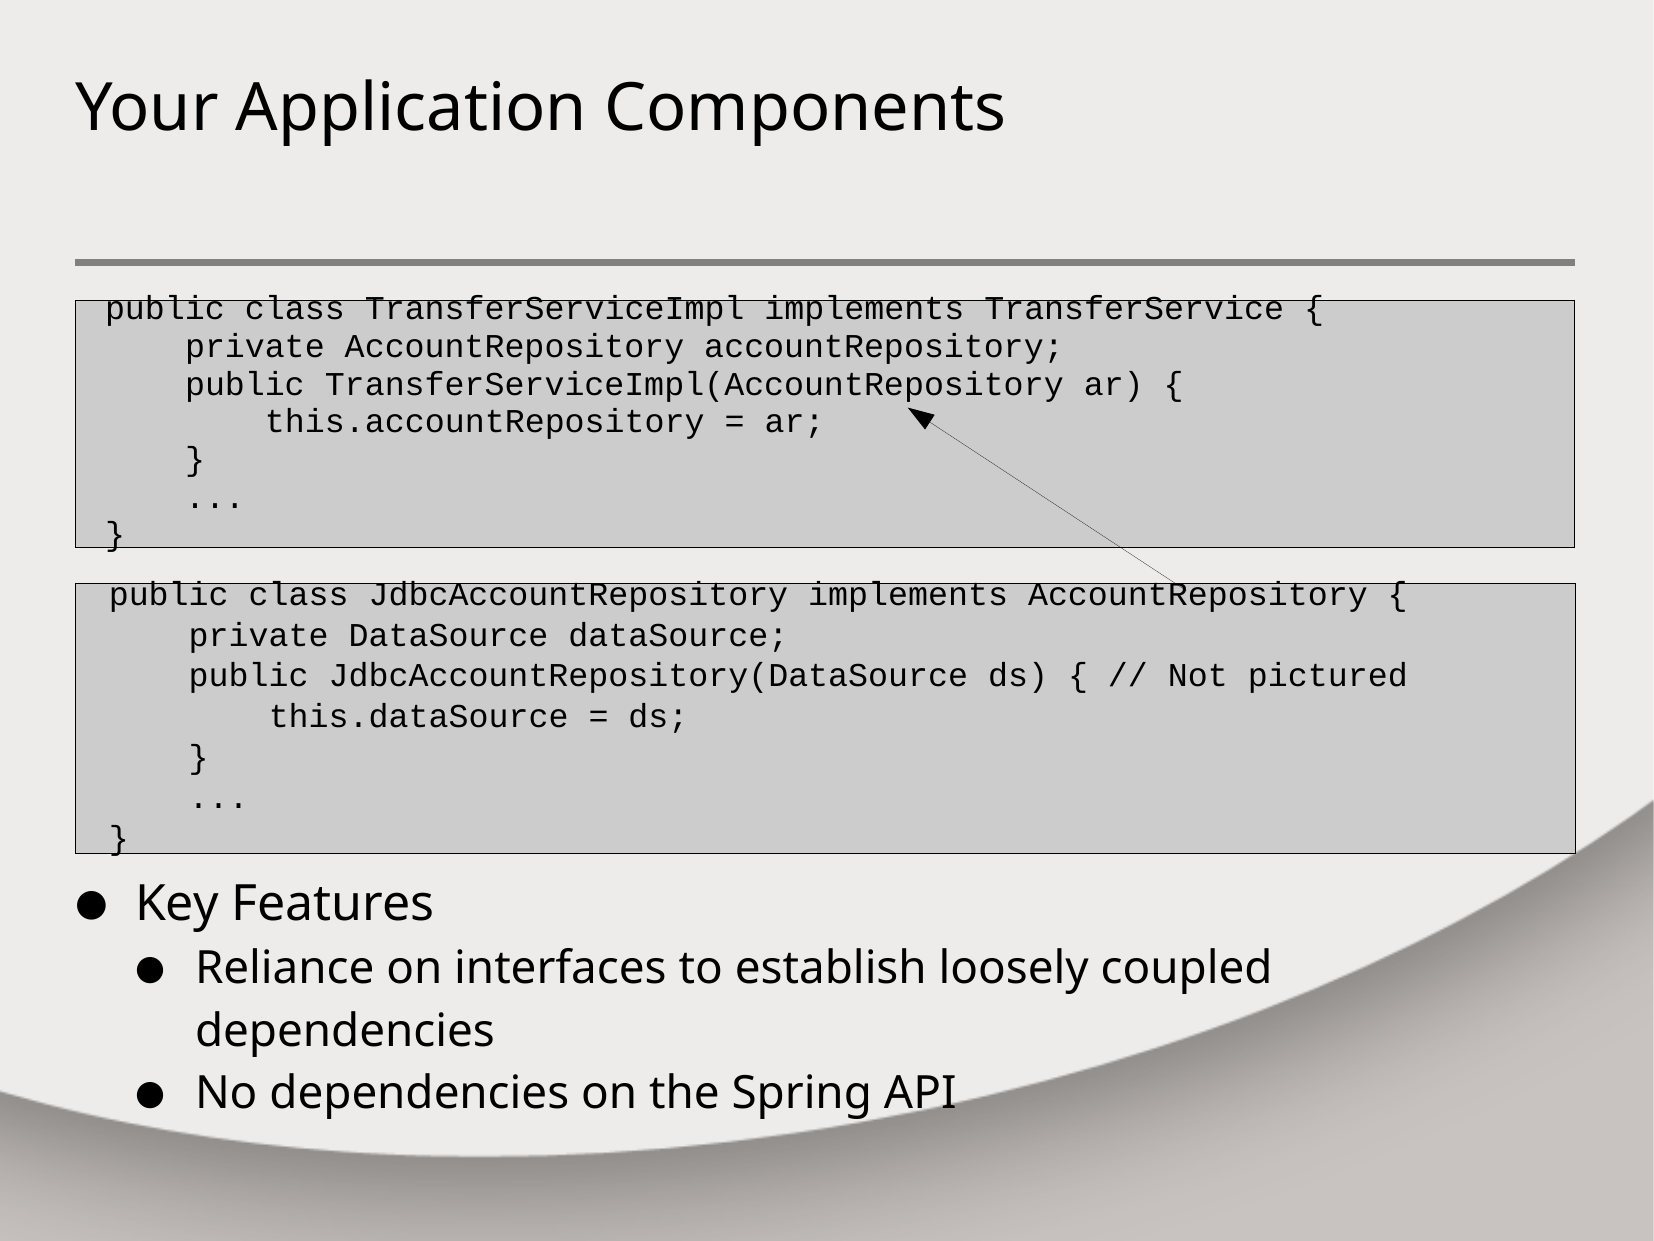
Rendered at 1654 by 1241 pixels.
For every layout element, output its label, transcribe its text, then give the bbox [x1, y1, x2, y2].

list Key Features Reliance on interfaces to establish loosely coupled dependencies No dependencies on the Spring API [75, 300, 1576, 1163]
picture [0, 0, 1654, 1241]
title Your Application Components [75, 75, 1576, 226]
